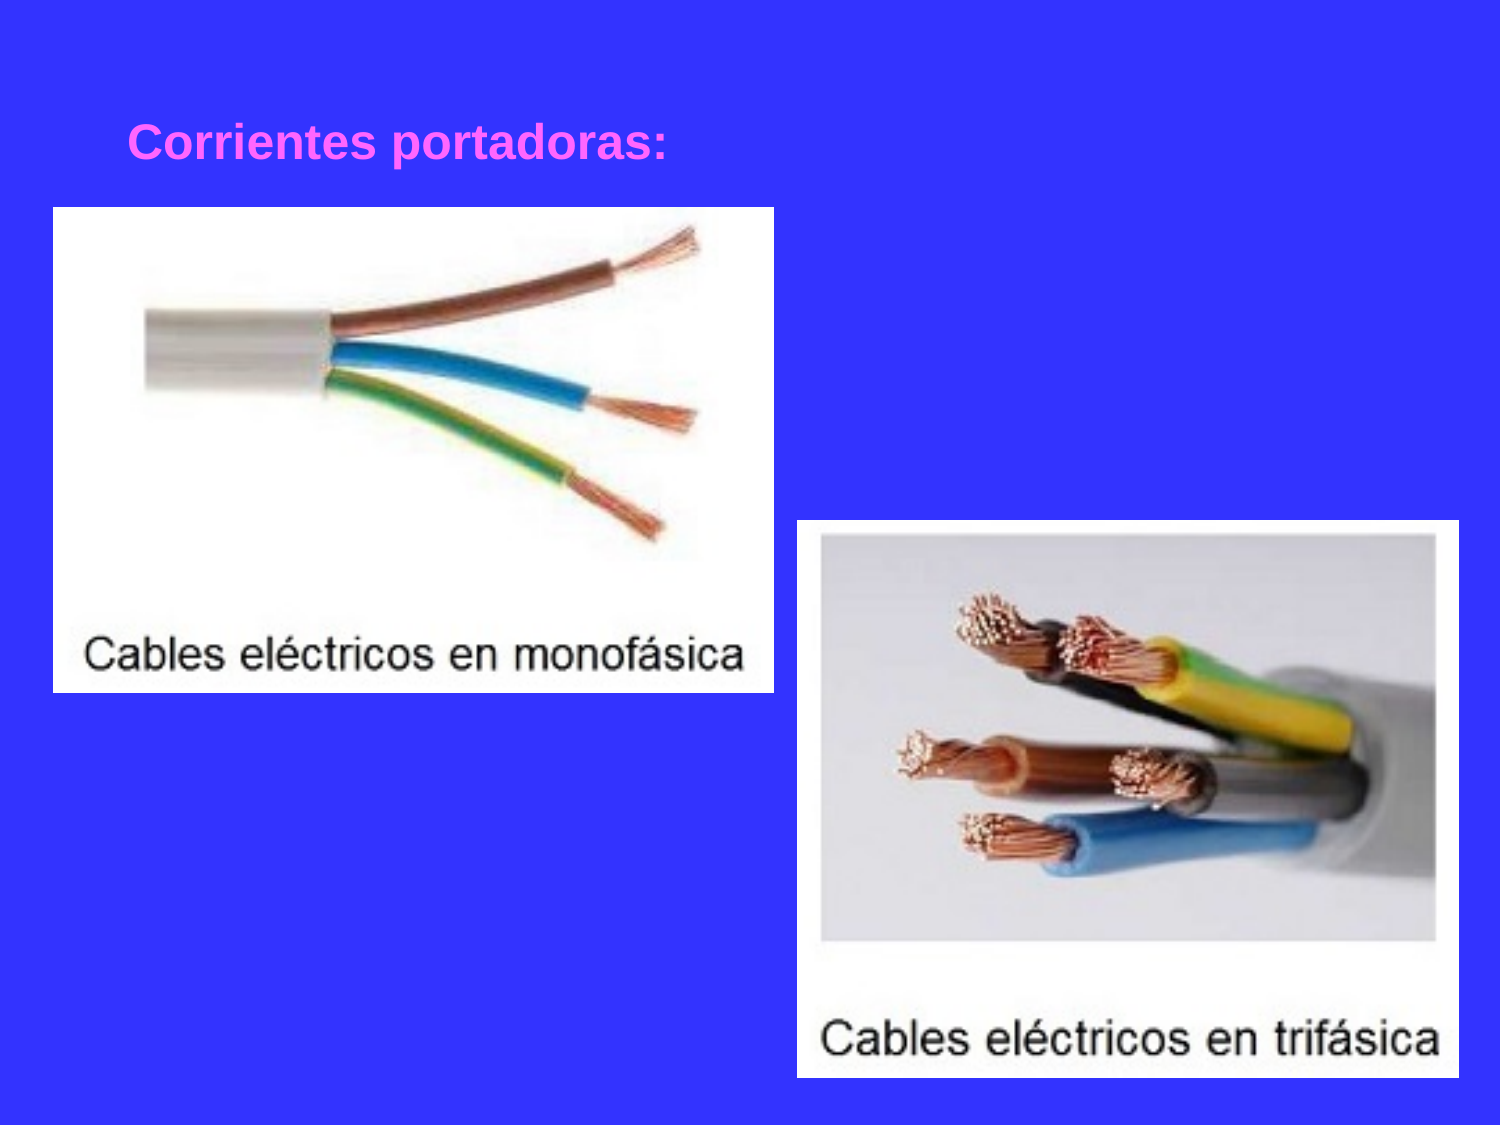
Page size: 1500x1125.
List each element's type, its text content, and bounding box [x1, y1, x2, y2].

picture [53, 207, 774, 693]
picture [797, 520, 1459, 1078]
text_box Corrientes portadoras: [112, 101, 1377, 178]
